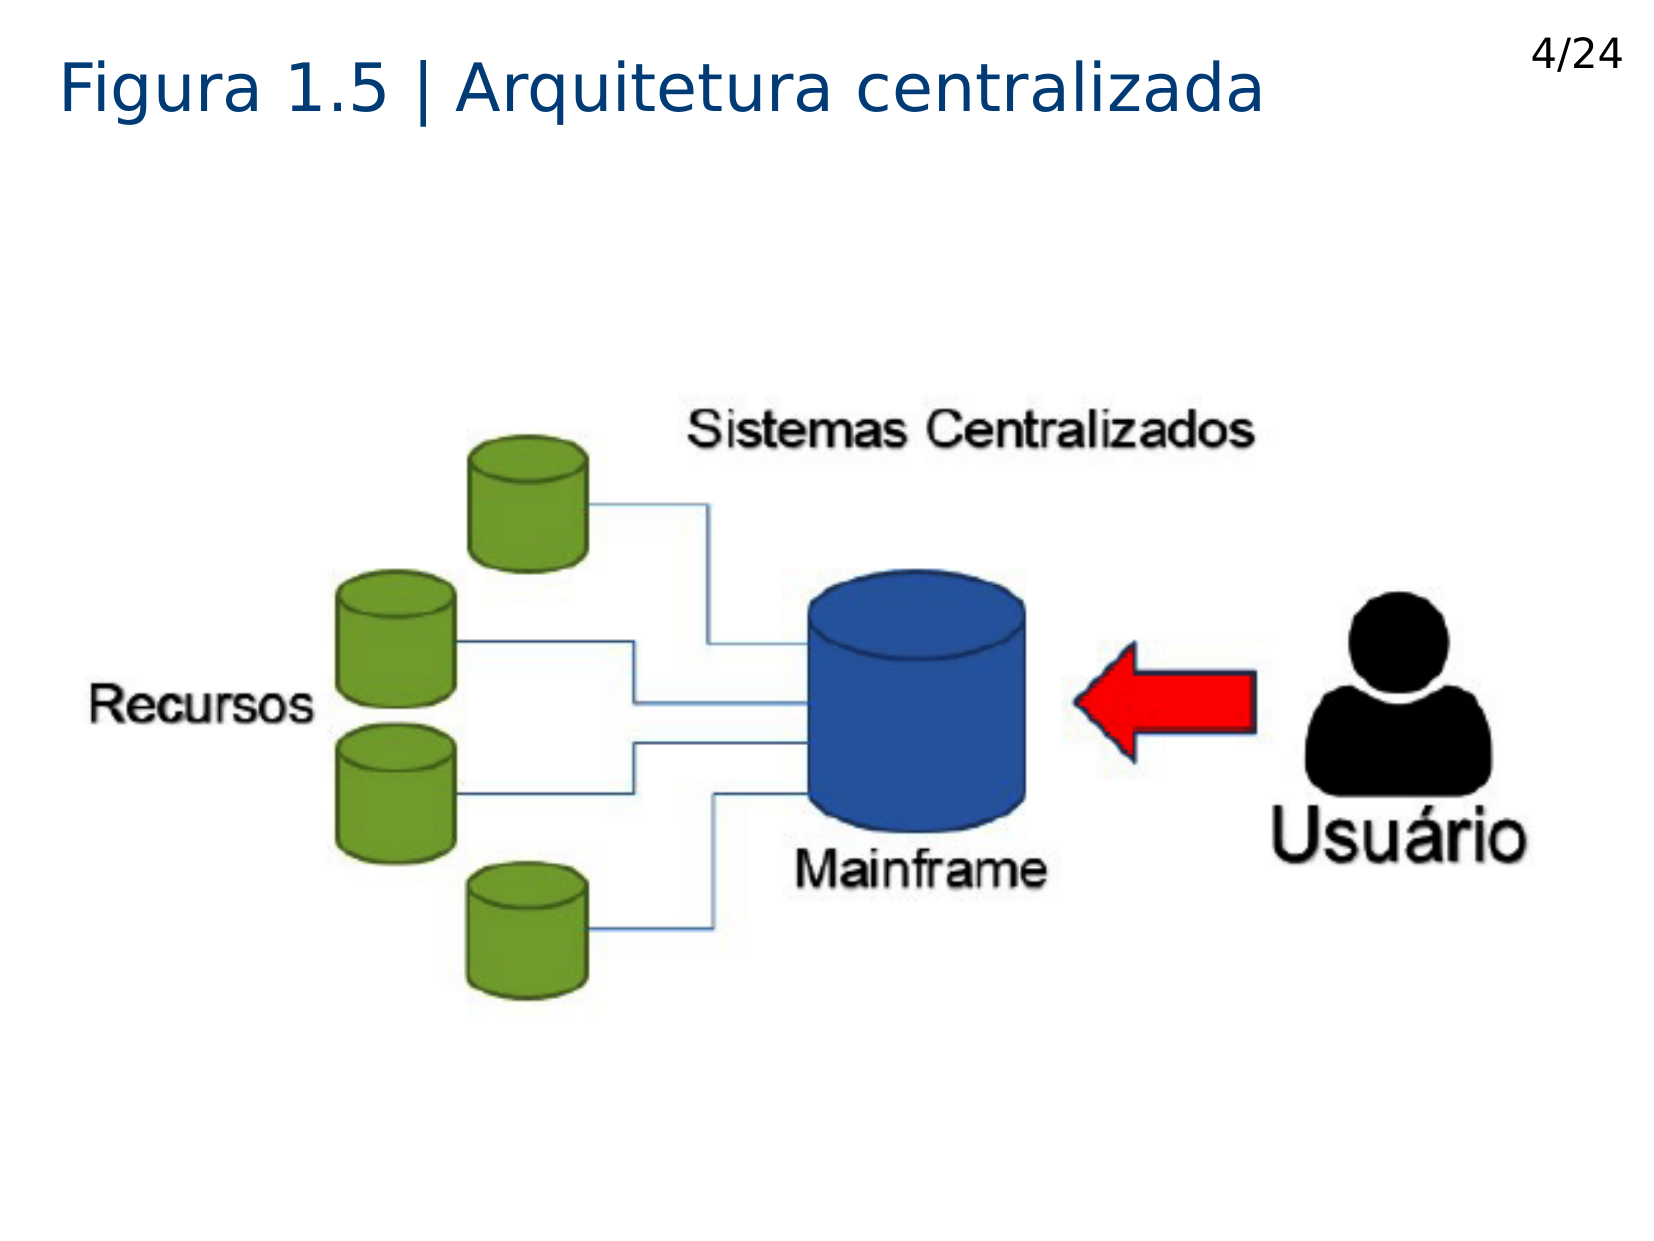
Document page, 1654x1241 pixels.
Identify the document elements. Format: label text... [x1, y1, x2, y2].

title Figura 1.5 | Arquitetura centralizada [59, 29, 1506, 148]
picture [59, 392, 1555, 1032]
